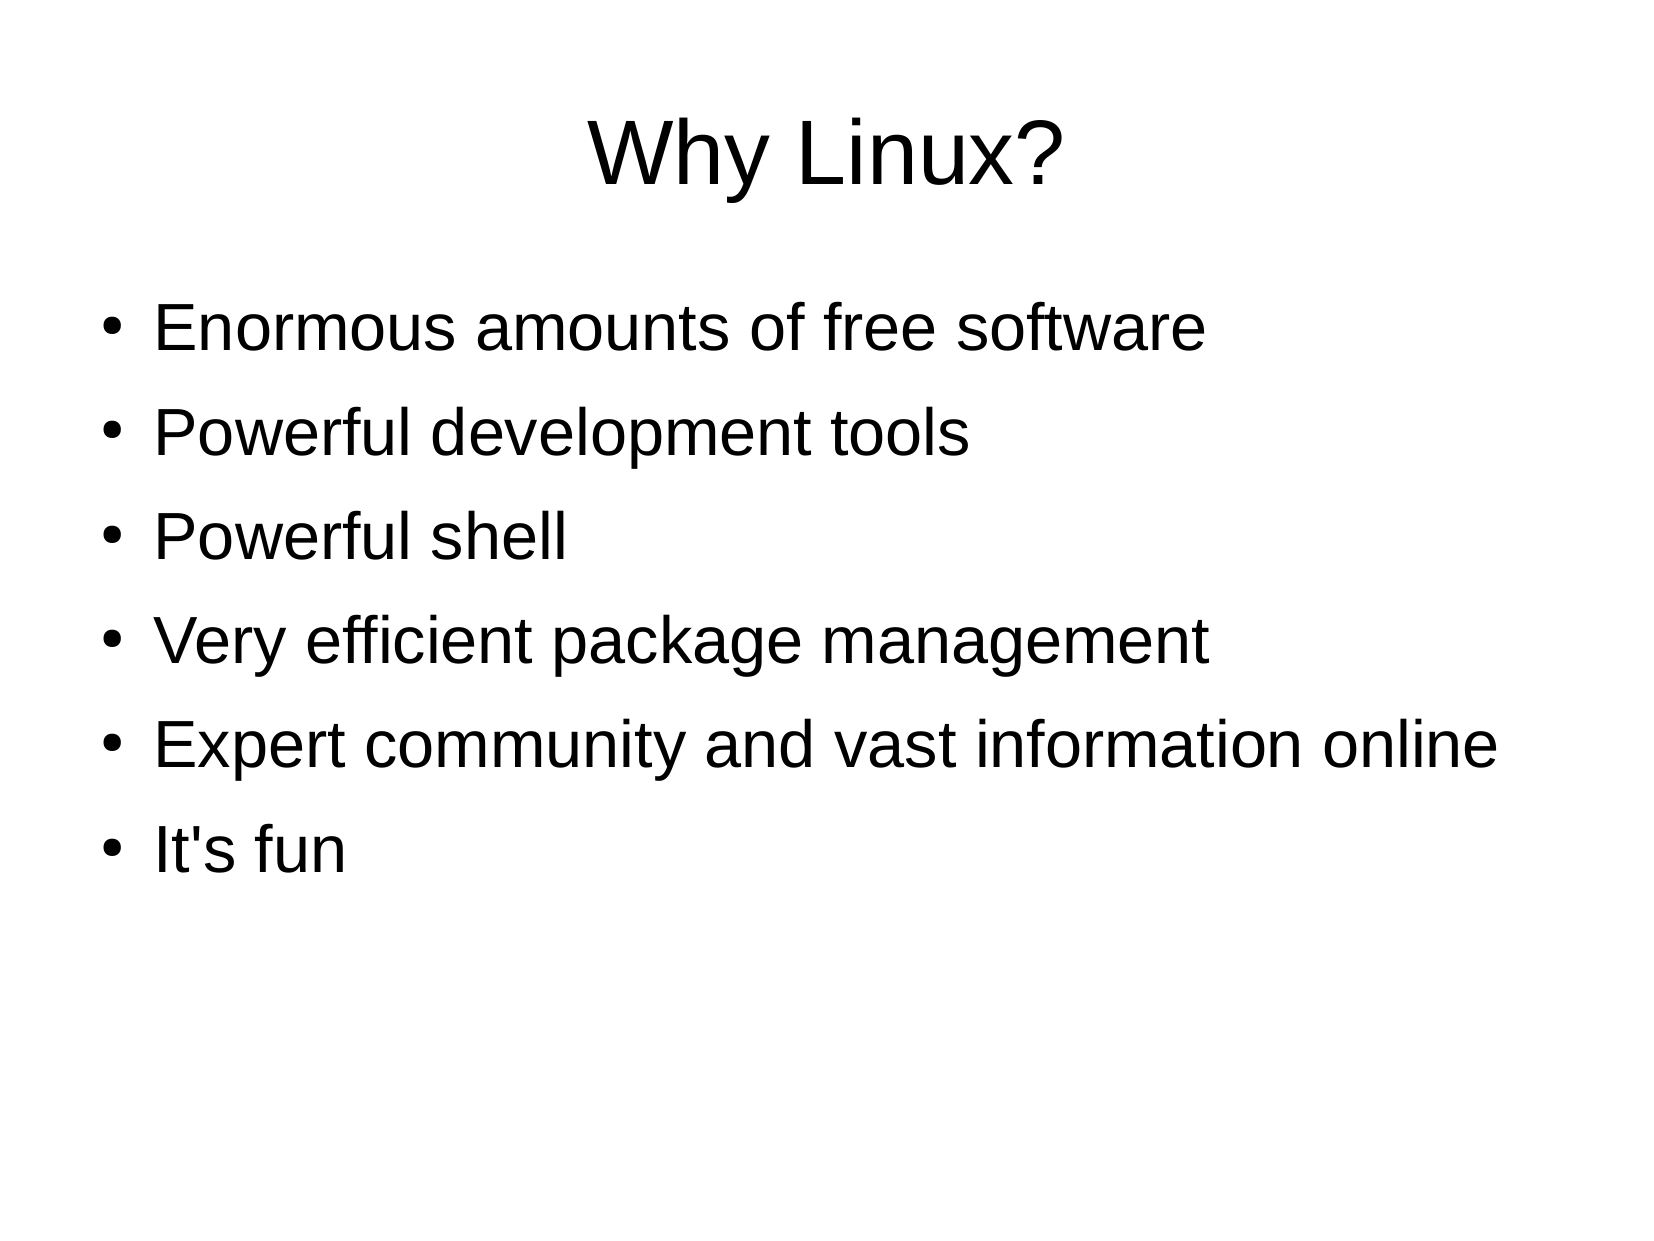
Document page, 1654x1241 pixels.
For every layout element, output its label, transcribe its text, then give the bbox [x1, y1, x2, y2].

title Why Linux? [82, 49, 1571, 257]
list Enormous amounts of free software Powerful development tools Powerful shell Very efficient package management Expert community and vast information online It's fun [82, 290, 1571, 1010]
